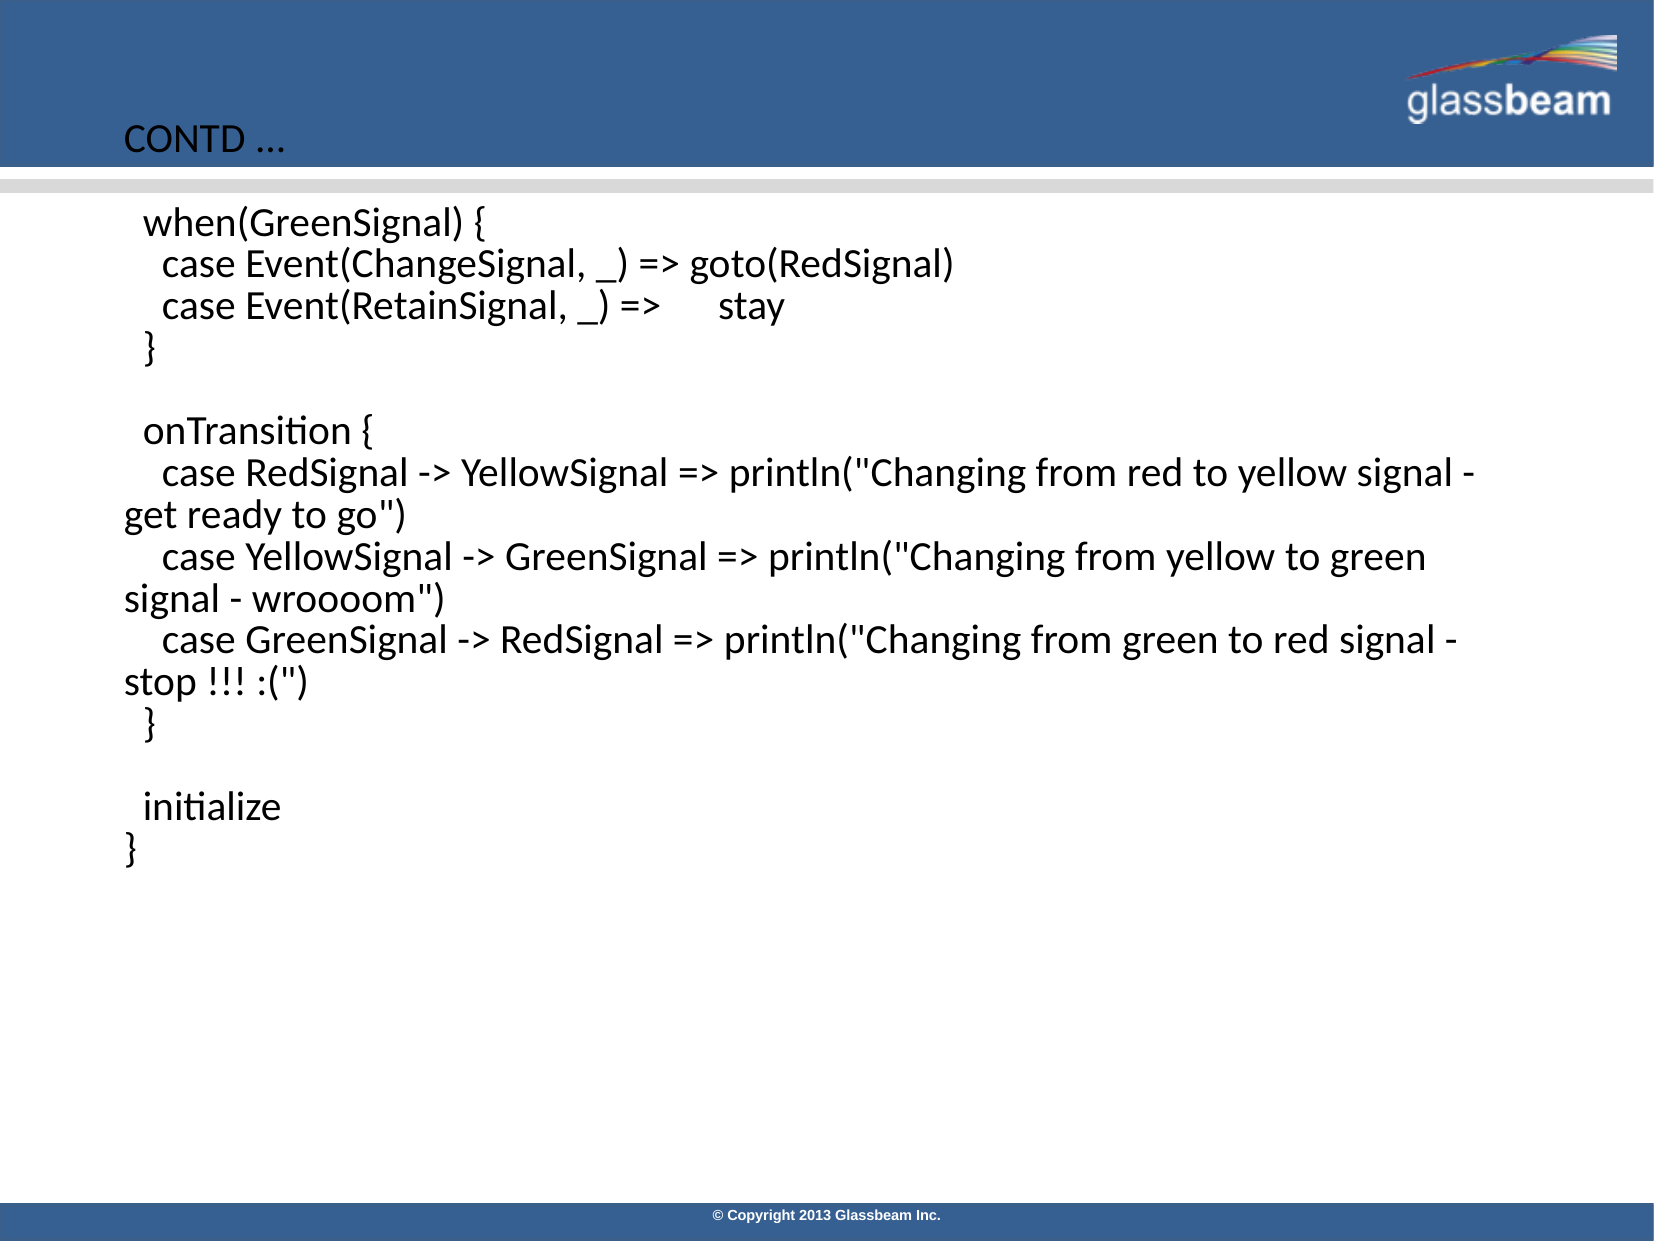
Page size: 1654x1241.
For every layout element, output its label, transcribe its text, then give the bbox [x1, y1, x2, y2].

picture [1405, 35, 1617, 124]
title CONTD ... when(GreenSignal) { case Event(ChangeSignal, _) => goto(RedSignal) case Event(RetainSignal, _) => stay } onTransition { case RedSignal -> YellowSignal => println("Changing from red to yellow signal - get ready to go") case YellowSignal -> GreenSignal => println("Changing from yellow to green signal - wroooom") case GreenSignal -> RedSignal => println("Changing from green to red signal - stop !!! :(") } initialize } [124, 54, 1530, 982]
